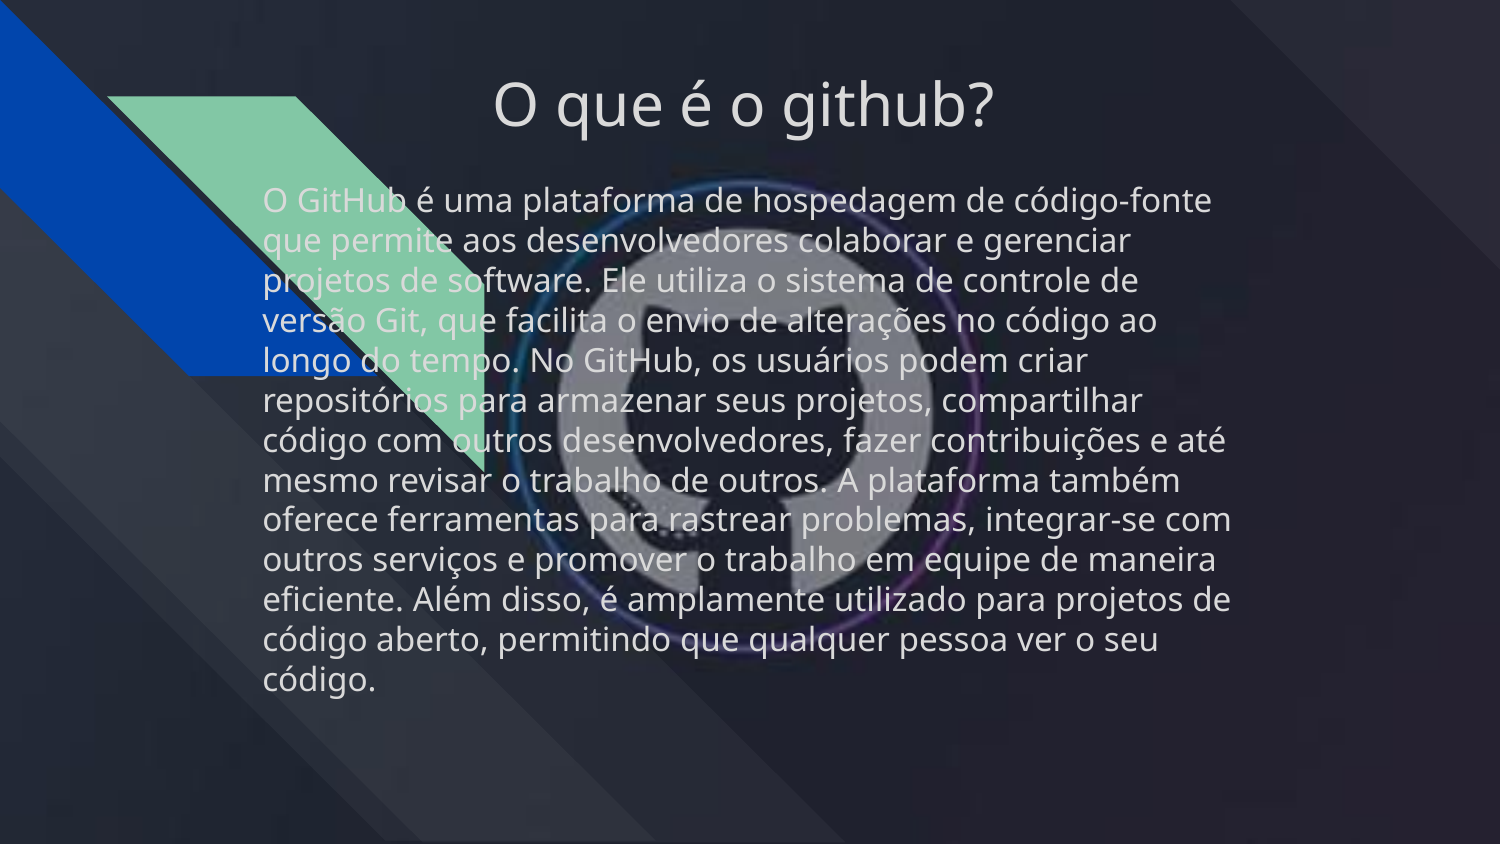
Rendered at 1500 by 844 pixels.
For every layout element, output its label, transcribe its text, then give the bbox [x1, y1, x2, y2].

text_box O GitHub é uma plataforma de hospedagem de código-fonte que permite aos desenvolvedores colaborar e gerenciar projetos de software. Ele utiliza o sistema de controle de versão Git, que facilita o envio de alterações no código ao longo do tempo. No GitHub, os usuários podem criar repositórios para armazenar seus projetos, compartilhar código com outros desenvolvedores, fazer contribuições e até mesmo revisar o trabalho de outros. A plataforma também oferece ferramentas para rastrear problemas, integrar-se com outros serviços e promover o trabalho em equipe de maneira eficiente. Além disso, é amplamente utilizado para projetos de código aberto, permitindo que qualquer pessoa ver o seu código. [247, 164, 1253, 714]
picture [0, 0, 1500, 844]
text_box O que é o github? [477, 51, 1023, 154]
